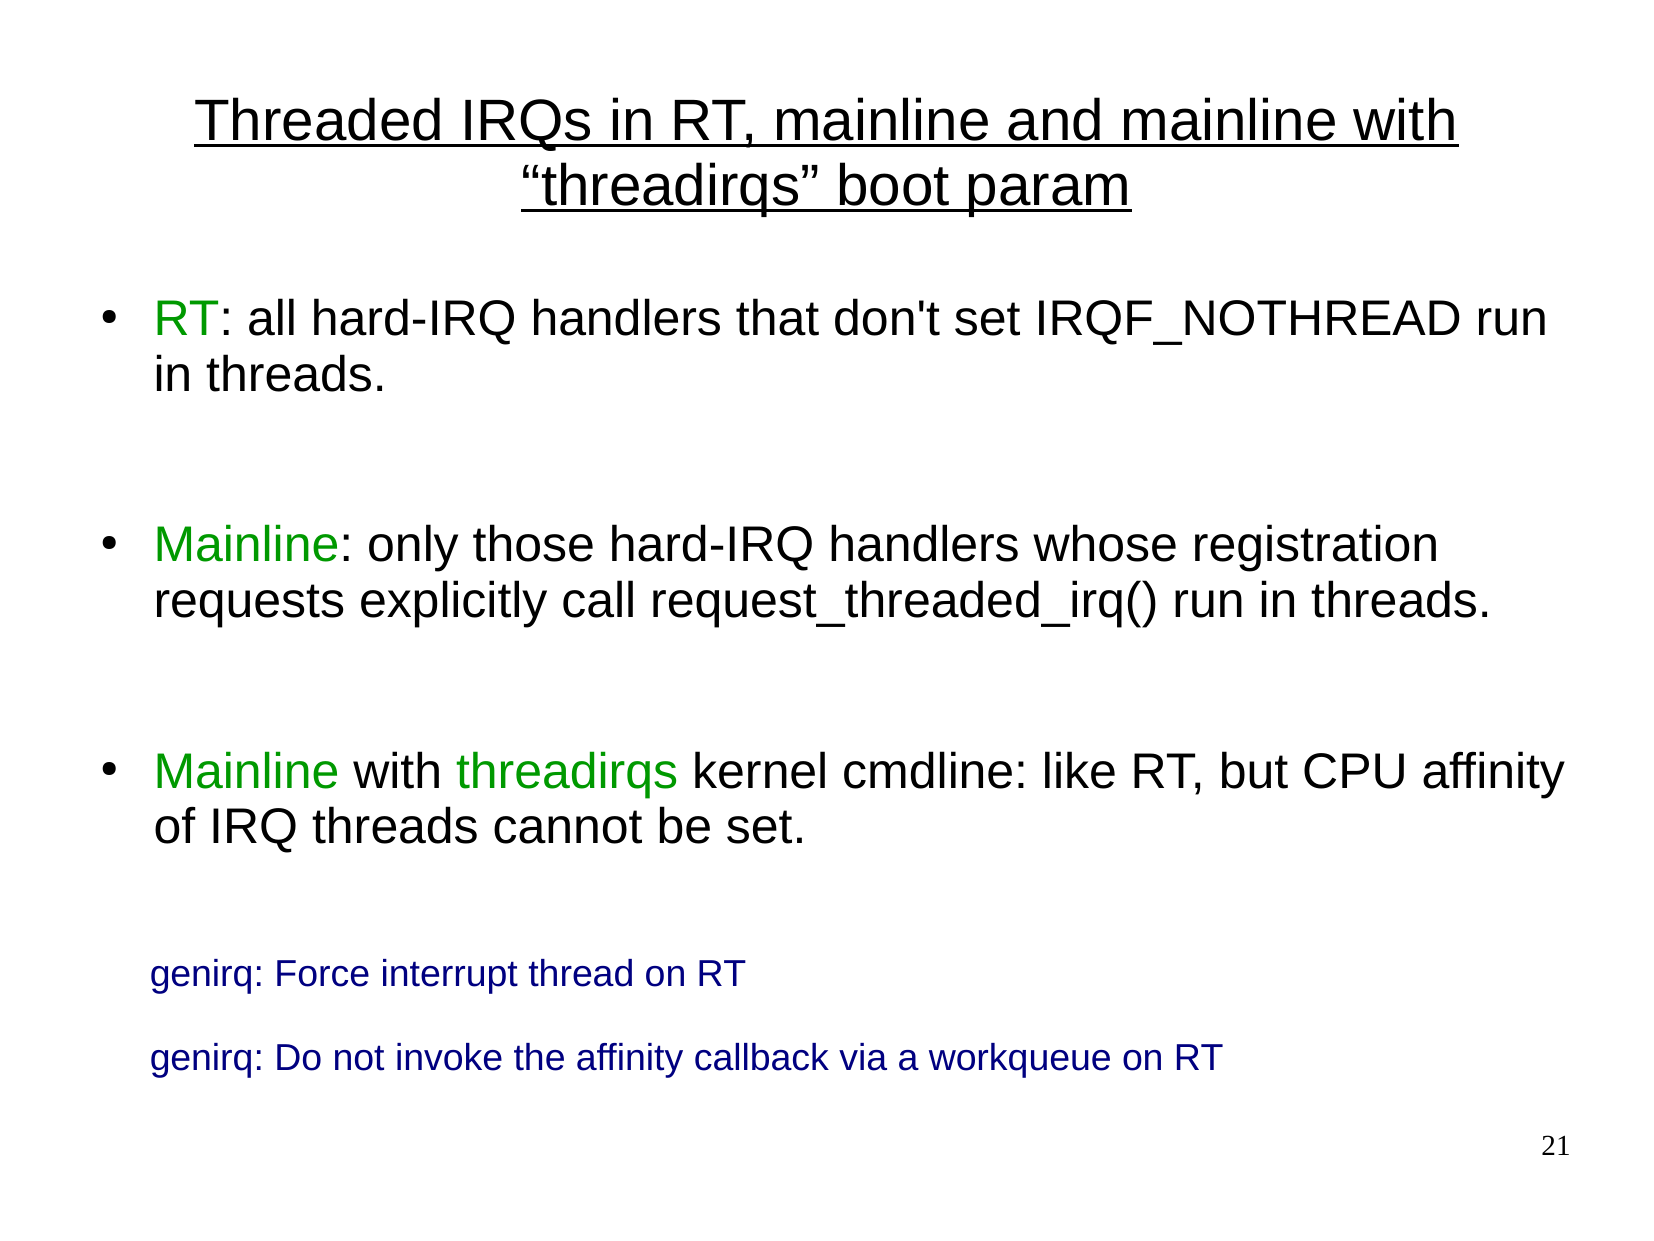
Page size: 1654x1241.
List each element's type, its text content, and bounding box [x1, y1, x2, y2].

text_box genirq: Force interrupt thread on RT genirq: Do not invoke the affinity callback via a workqueue on RT [135, 945, 1351, 1086]
title Threaded IRQs in RT, mainline and mainline with “threadirqs” boot param [82, 49, 1571, 257]
list RT: all hard-IRQ handlers that don't set IRQF_NOTHREAD run in threads. Mainline: only those hard-IRQ handlers whose registration requests explicitly call request_threaded_irq() run in threads. Mainline with threadirqs kernel cmdline: like RT, but CPU affinity of IRQ threads cannot be set. [82, 290, 1571, 1010]
